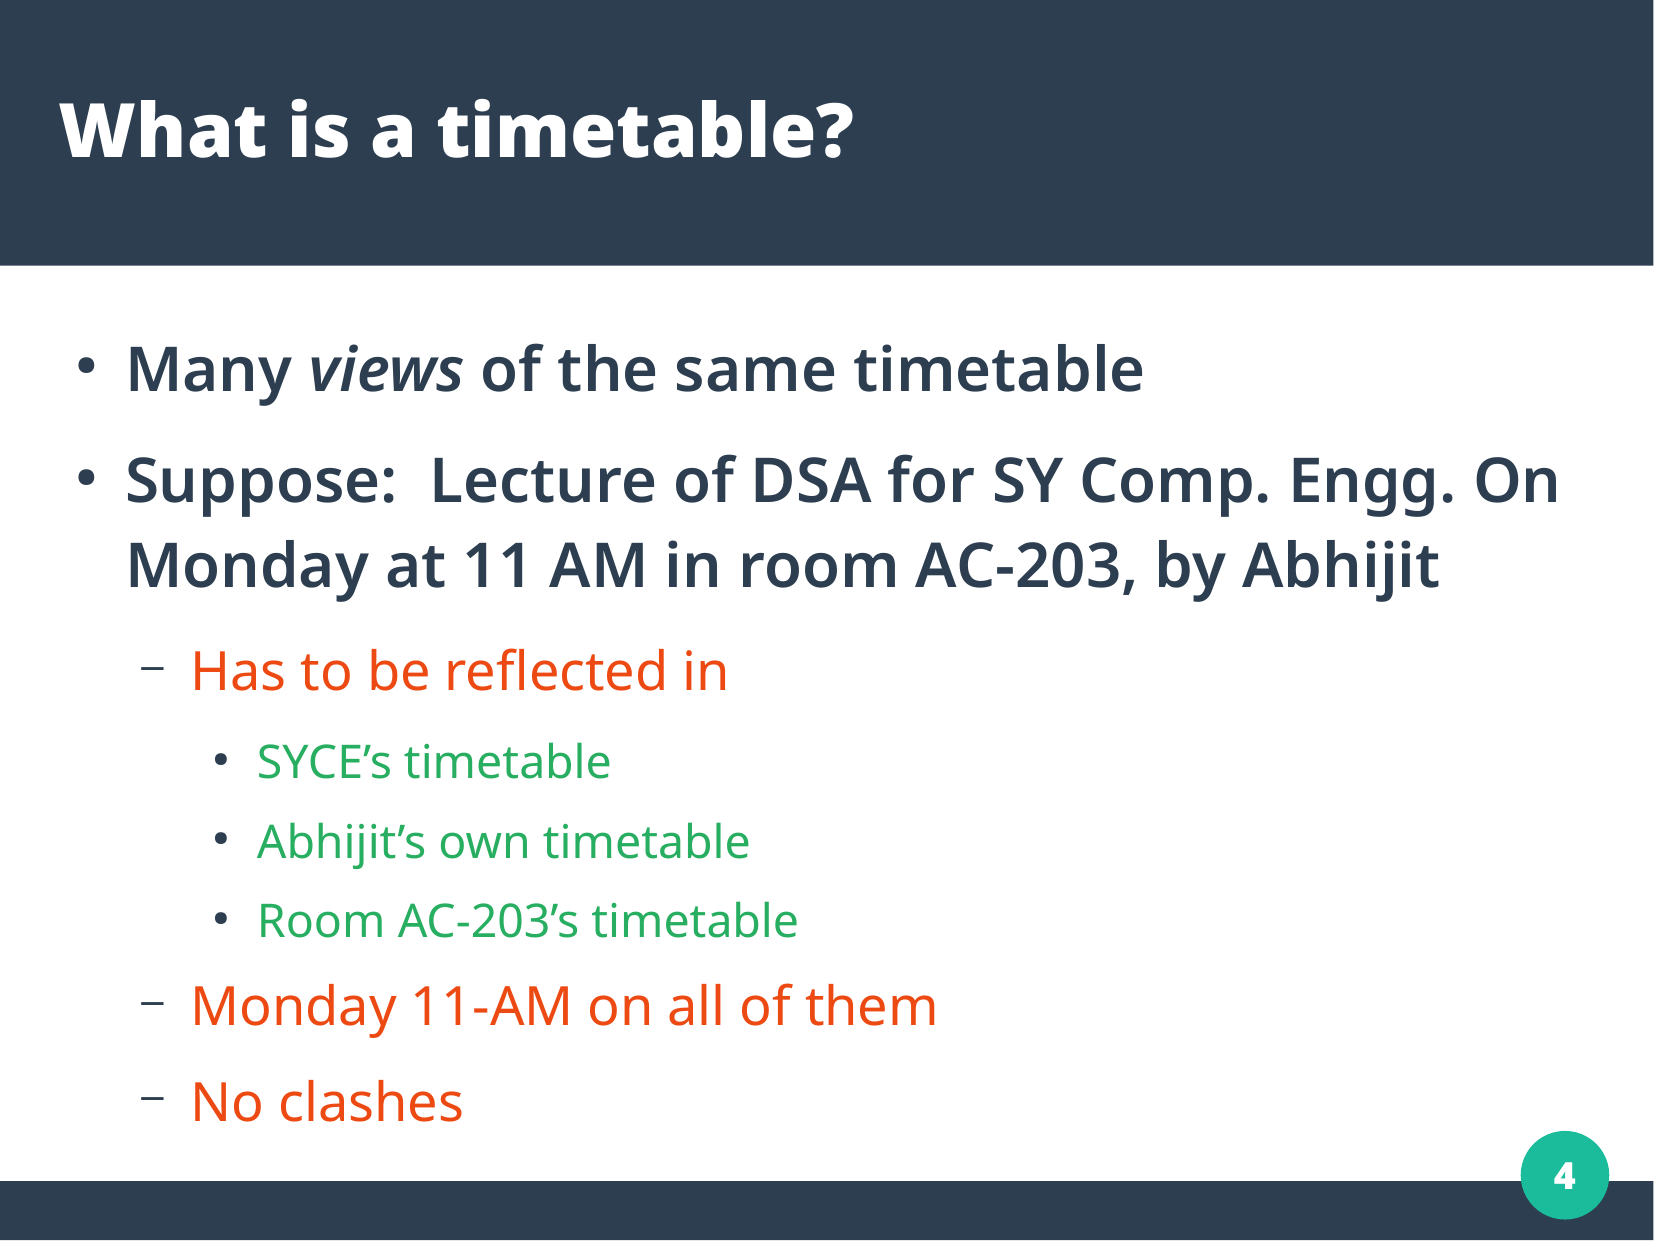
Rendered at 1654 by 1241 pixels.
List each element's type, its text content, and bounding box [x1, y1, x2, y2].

title What is a timetable? [59, 49, 1595, 207]
list Many views of the same timetable Suppose: Lecture of DSA for SY Comp. Engg. On Monday at 11 AM in room AC-203, by Abhijit Has to be reflected in SYCE’s timetable Abhijit’s own timetable Room AC-203’s timetable Monday 11-AM on all of them No clashes [59, 324, 1595, 1152]
